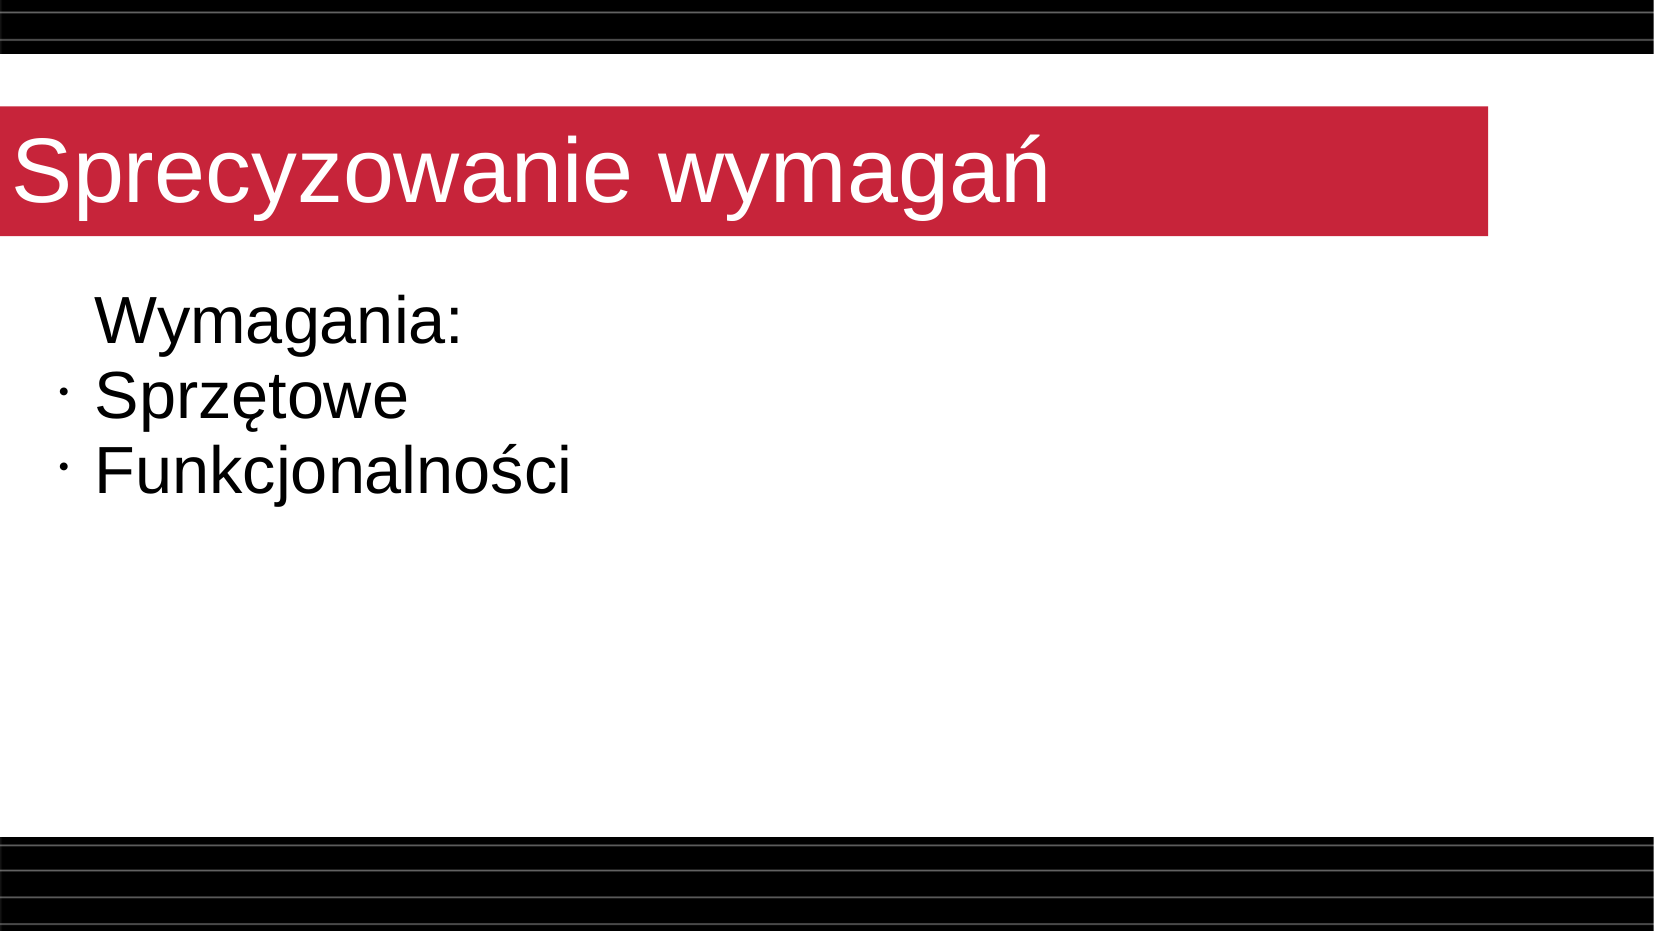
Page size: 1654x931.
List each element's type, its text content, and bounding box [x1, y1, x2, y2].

title Sprecyzowanie wymagań [0, 106, 1489, 237]
subtitle Wymagania: Sprzętowe Funkcjonalności [59, 283, 1489, 804]
picture [0, 0, 1654, 54]
picture [0, 837, 1654, 931]
